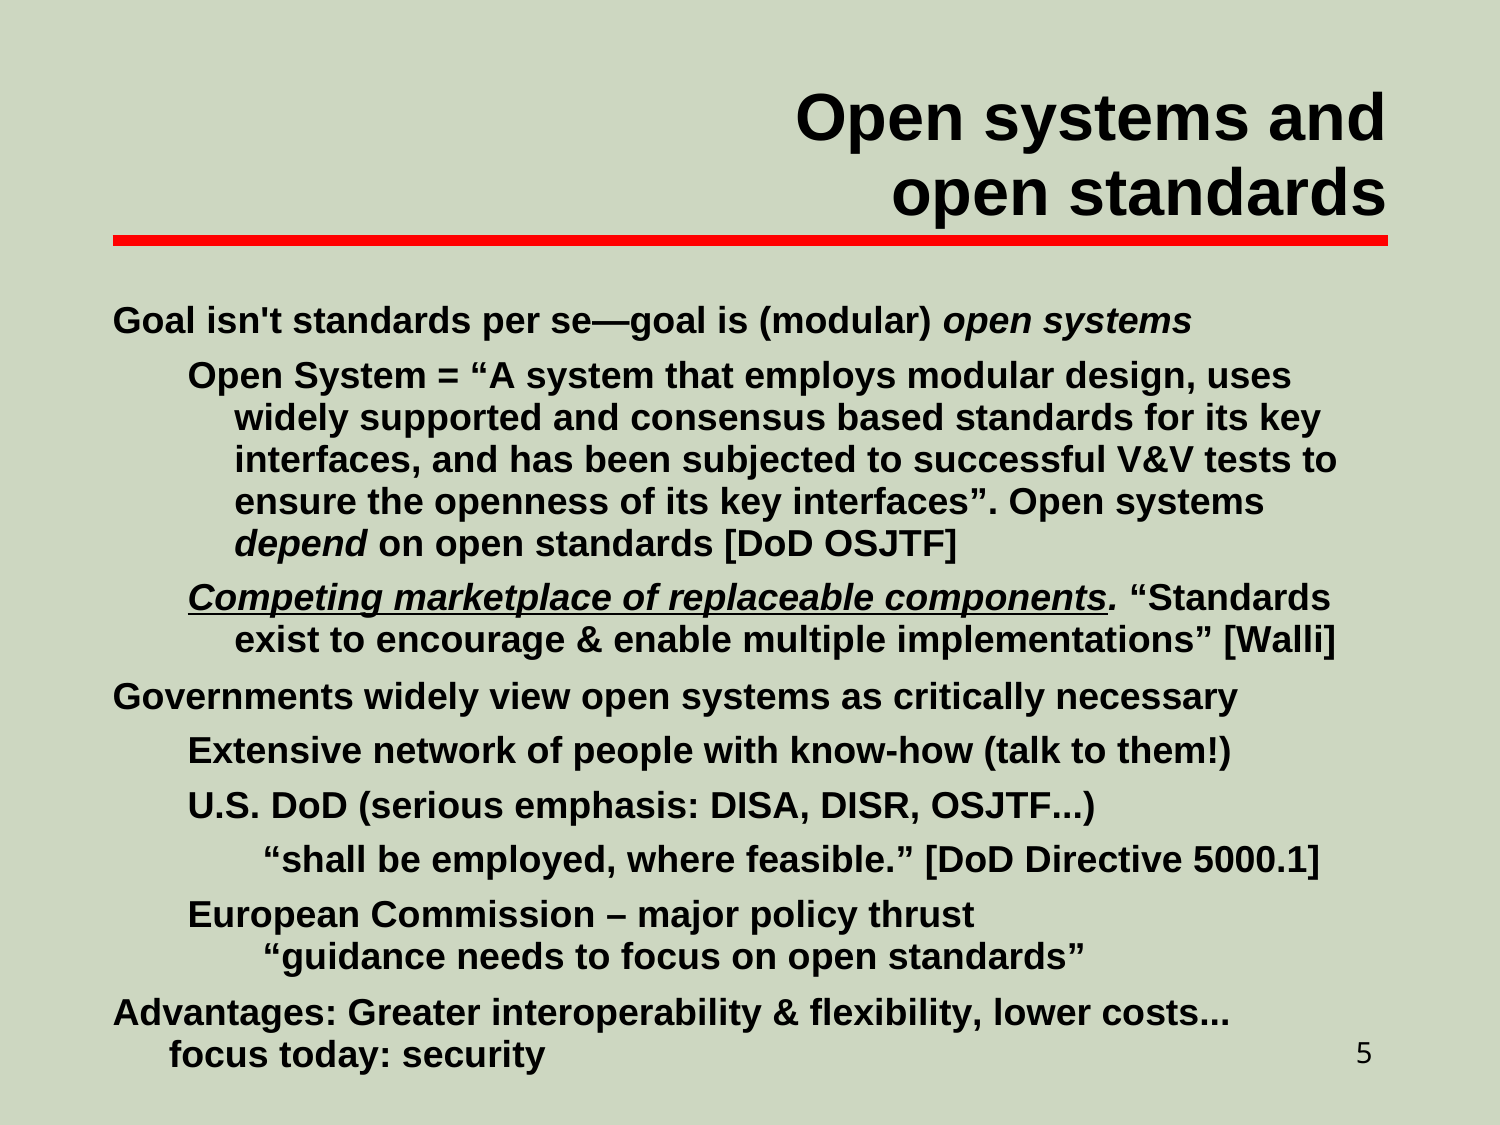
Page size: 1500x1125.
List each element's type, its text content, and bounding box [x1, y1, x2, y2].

title Open systems and open standards [337, 79, 1388, 230]
list Goal isn't standards per se—goal is (modular) open systems Open System = “A system that employs modular design, uses widely supported and consensus based standards for its key interfaces, and has been subjected to successful V&V tests to ensure the openness of its key interfaces”. Open systems depend on open standards [DoD OSJTF] Competing marketplace of replaceable components. “Standards exist to encourage & enable multiple implementations” [Walli] Governments widely view open systems as critically necessary Extensive network of people with know-how (talk to them!) U.S. DoD (serious emphasis: DISA, DISR, OSJTF...) “shall be employed, where feasible.” [DoD Directive 5000.1] European Commission – major policy thrust “guidance needs to focus on open standards” Advantages: Greater interoperability & flexibility, lower costs... focus today: security [112, 299, 1388, 1111]
